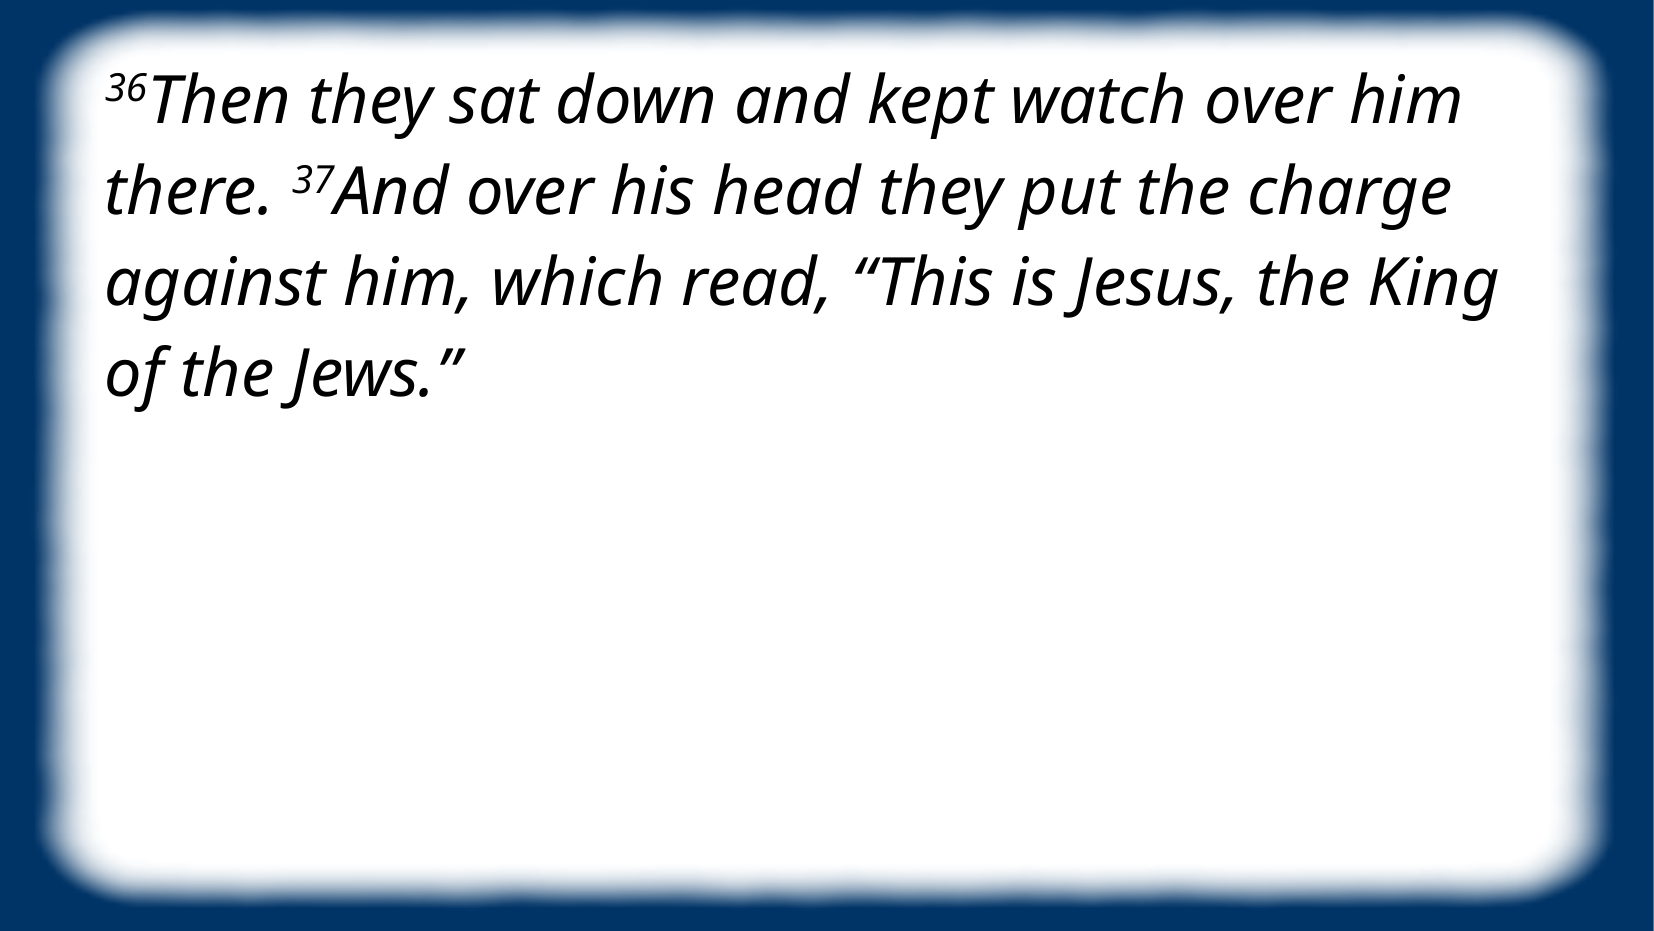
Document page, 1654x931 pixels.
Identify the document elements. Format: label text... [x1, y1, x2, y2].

picture [0, 0, 1654, 931]
text_box 36Then they sat down and kept watch over him there. 37And over his head they put the charge against him, which read, “This is Jesus, the King of the Jews.” [90, 45, 1546, 415]
